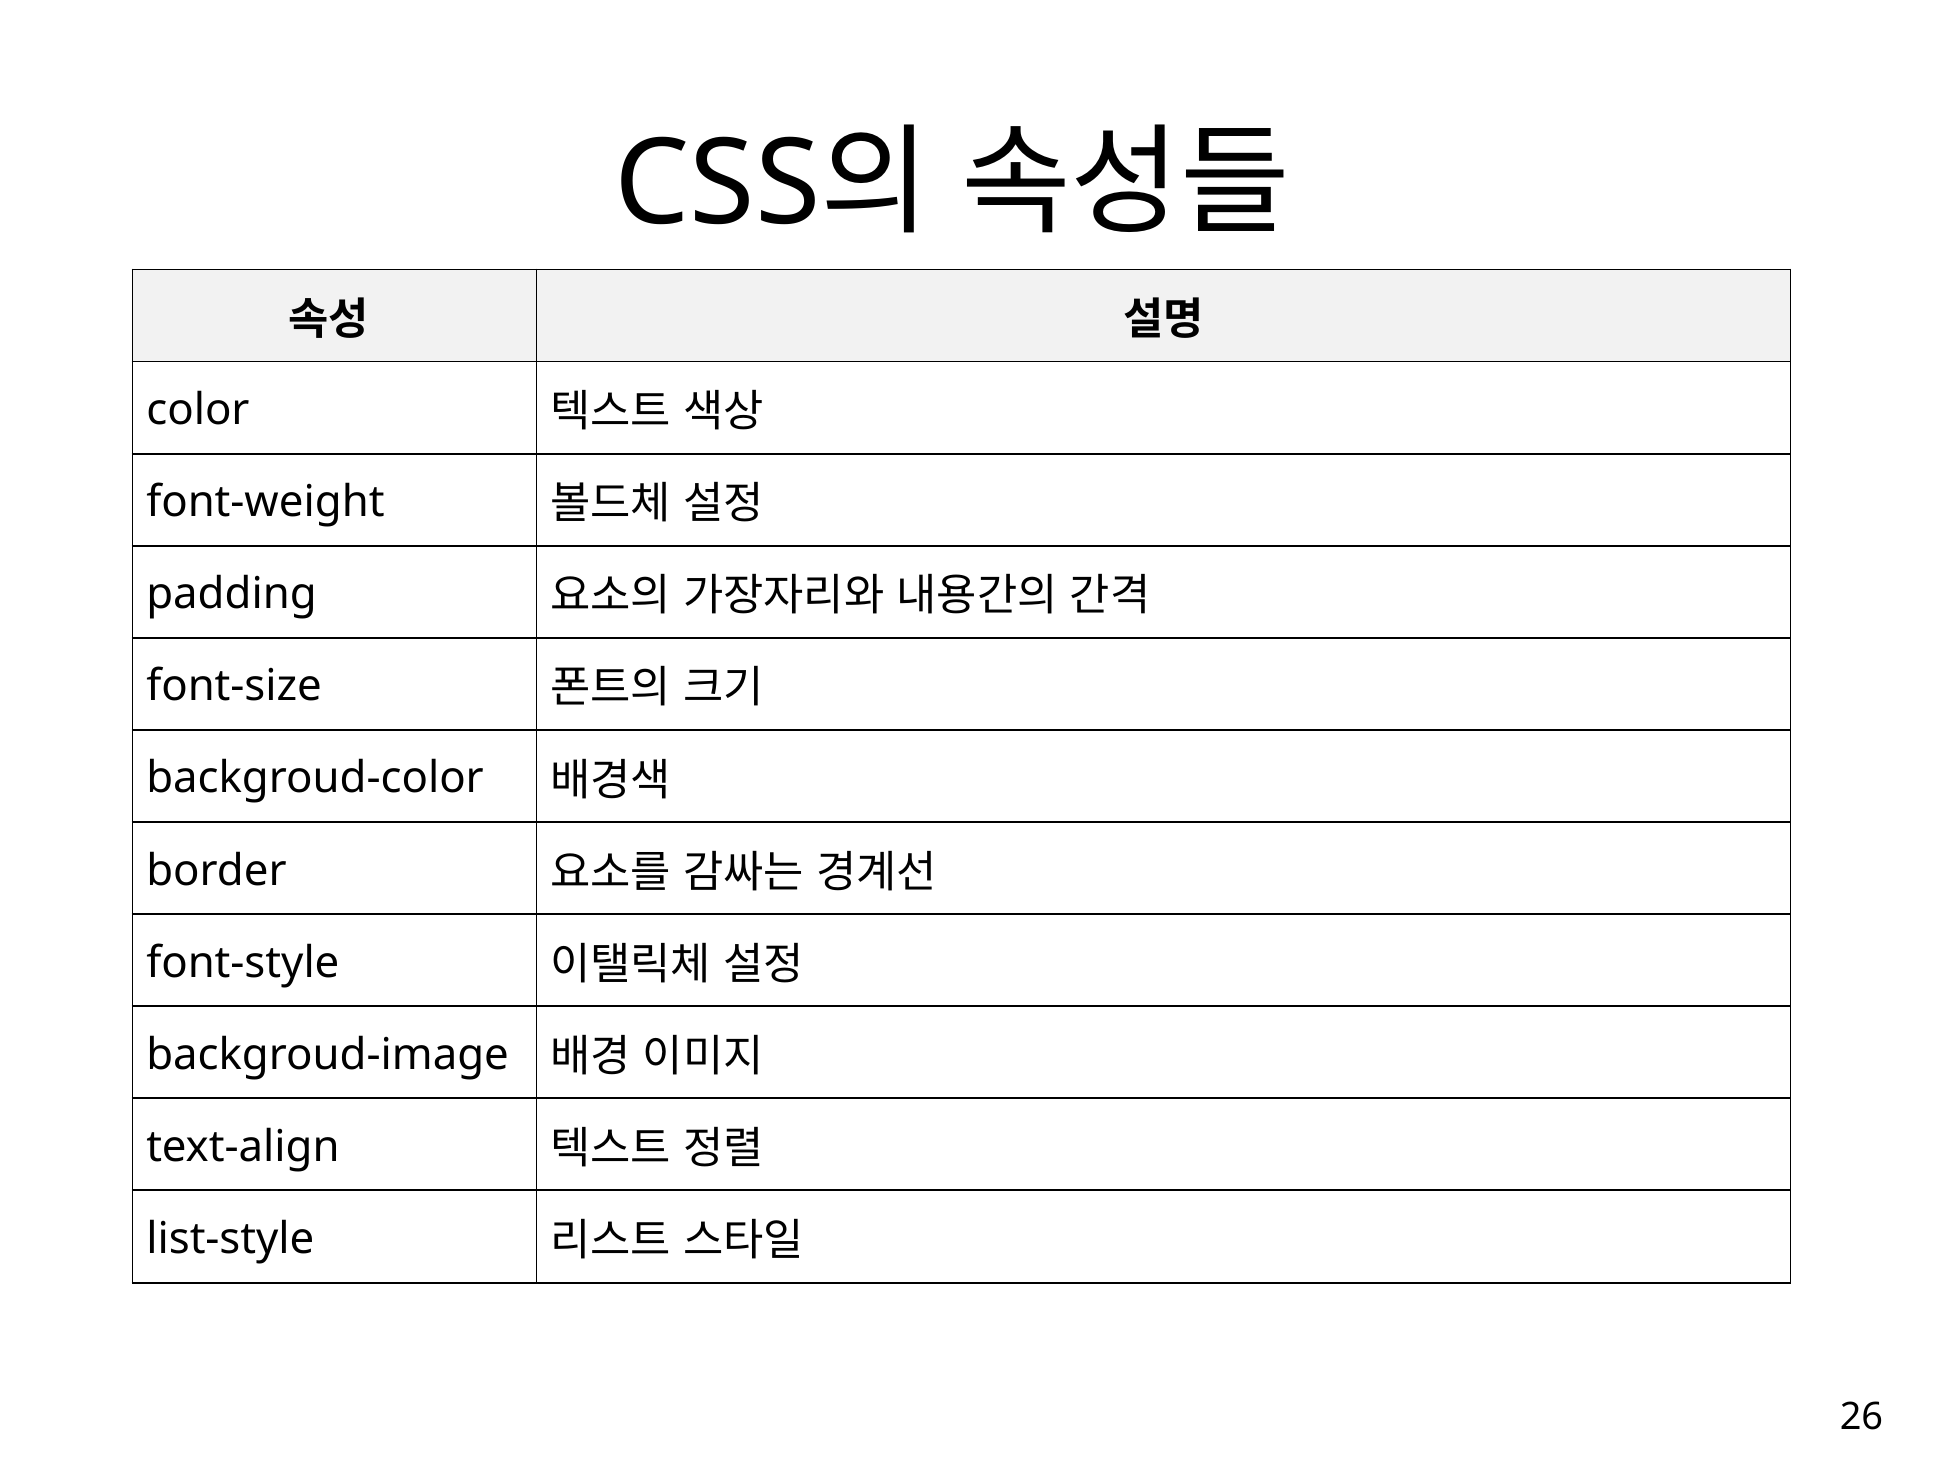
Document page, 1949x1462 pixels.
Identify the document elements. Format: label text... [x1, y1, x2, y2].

table_cell color [133, 362, 536, 453]
table_cell 텍스트 정렬 [537, 1099, 1790, 1189]
table_cell 볼드체 설정 [537, 455, 1790, 545]
table_cell 요소의 가장자리와 내용간의 간격 [537, 547, 1790, 637]
table_cell padding [133, 547, 536, 637]
table_header 설명 [537, 270, 1790, 361]
table_cell backgroud-image [133, 1007, 536, 1097]
table_cell 리스트 스타일 [537, 1191, 1790, 1282]
table_cell backgroud-color [133, 731, 536, 821]
table_cell text-align [133, 1099, 536, 1189]
slide_number <숫자> [1496, 1372, 1899, 1462]
table_cell font-style [133, 915, 536, 1005]
table_cell 배경색 [537, 731, 1790, 821]
table_cell 배경 이미지 [537, 1007, 1790, 1097]
table_cell border [133, 823, 536, 913]
title CSS의 속성들 [156, 92, 1749, 255]
table_header 속성 [133, 270, 536, 361]
table_cell 폰트의 크기 [537, 639, 1790, 729]
table_cell font-size [133, 639, 536, 729]
table_cell font-weight [133, 455, 536, 545]
table_cell list-style [133, 1191, 536, 1282]
table_cell 이탤릭체 설정 [537, 915, 1790, 1005]
table_cell 텍스트 색상 [537, 362, 1790, 453]
table_cell 요소를 감싸는 경계선 [537, 823, 1790, 913]
